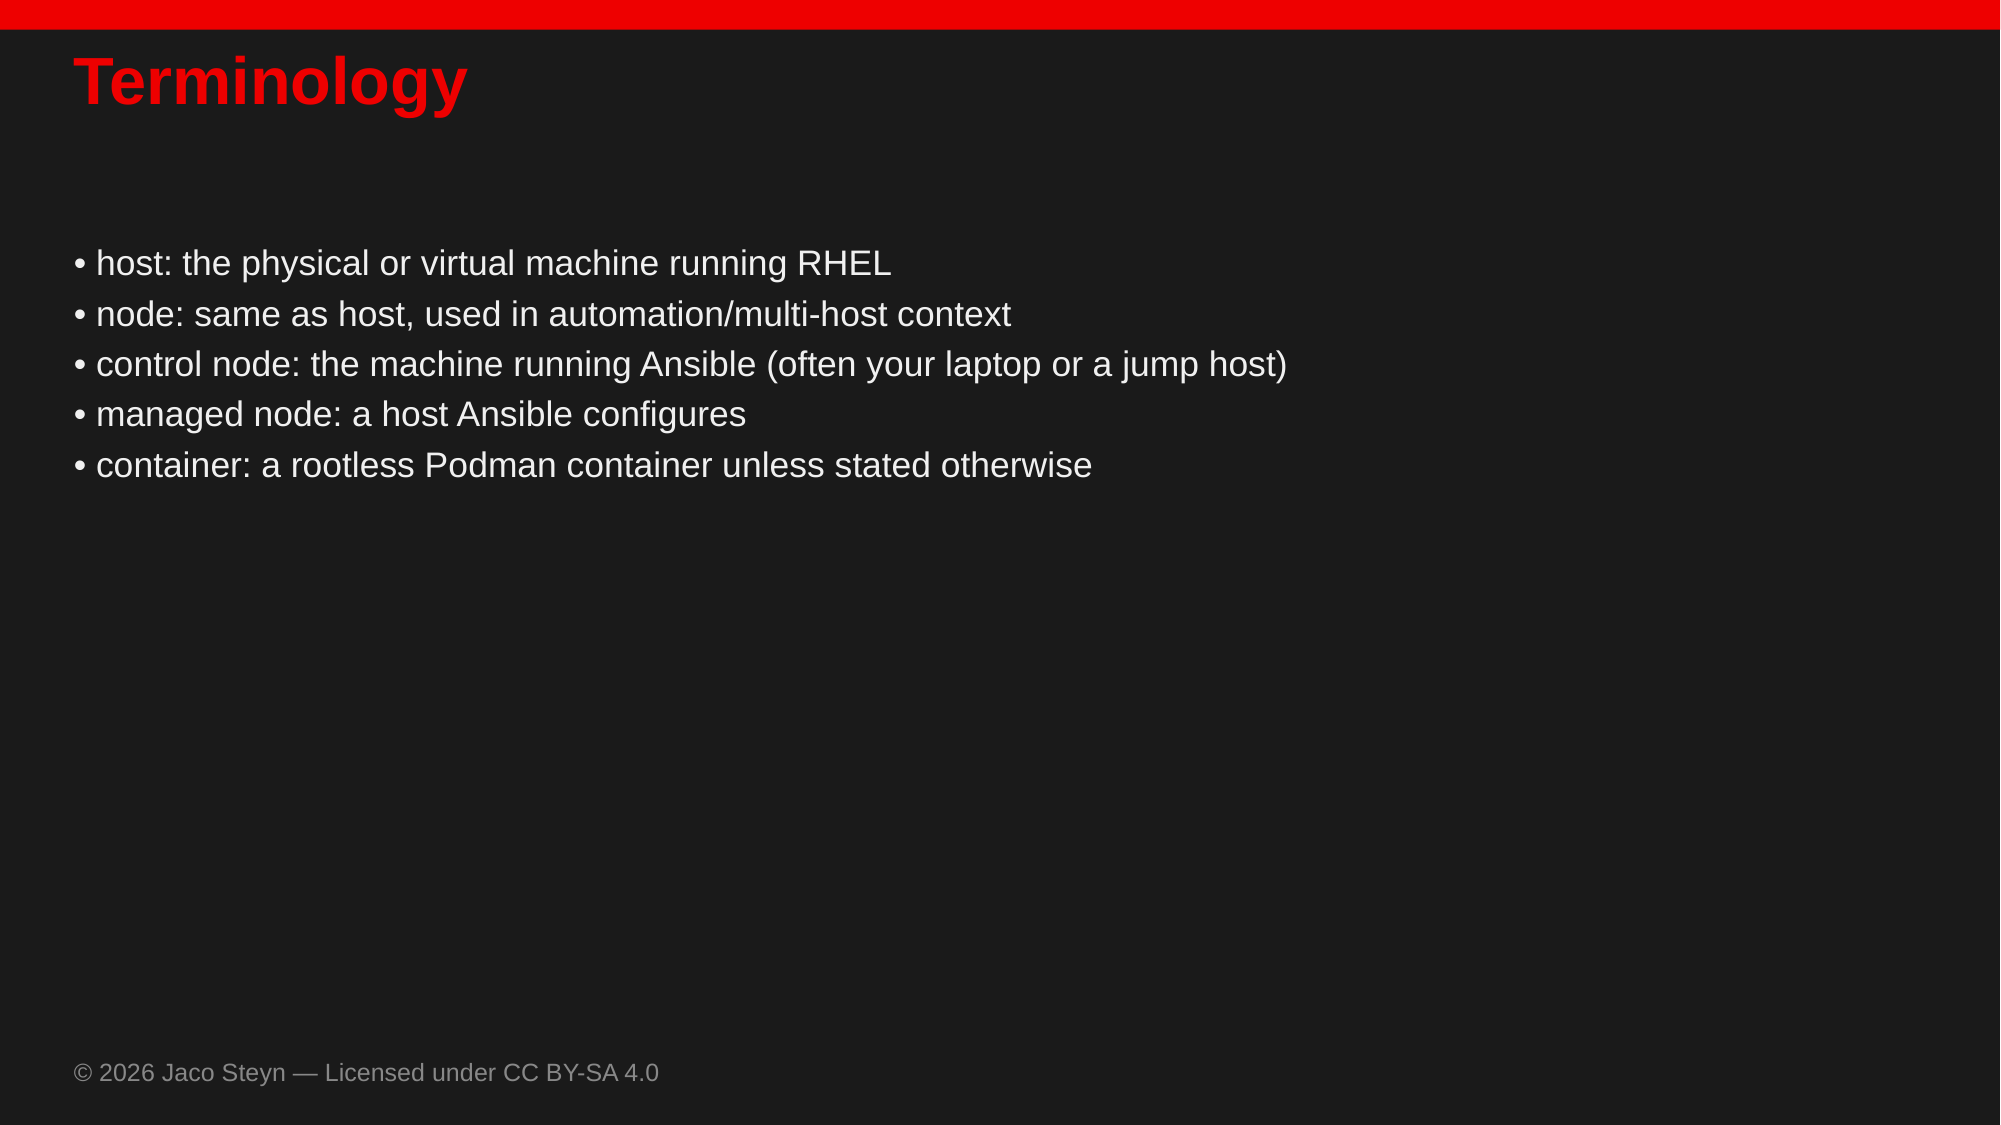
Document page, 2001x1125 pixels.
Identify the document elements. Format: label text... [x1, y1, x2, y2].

text_box [0, 0, 2001, 30]
text_box © 2026 Jaco Steyn — Licensed under CC BY-SA 4.0 [59, 1051, 1942, 1093]
text_box • host: the physical or virtual machine running RHEL • node: same as host, used in automation/multi-host context • control node: the machine running Ansible (often your laptop or a jump host) • managed node: a host Ansible configures • container: a rootless Podman container unless stated otherwise [59, 236, 1942, 1037]
text_box Terminology [59, 36, 1942, 208]
